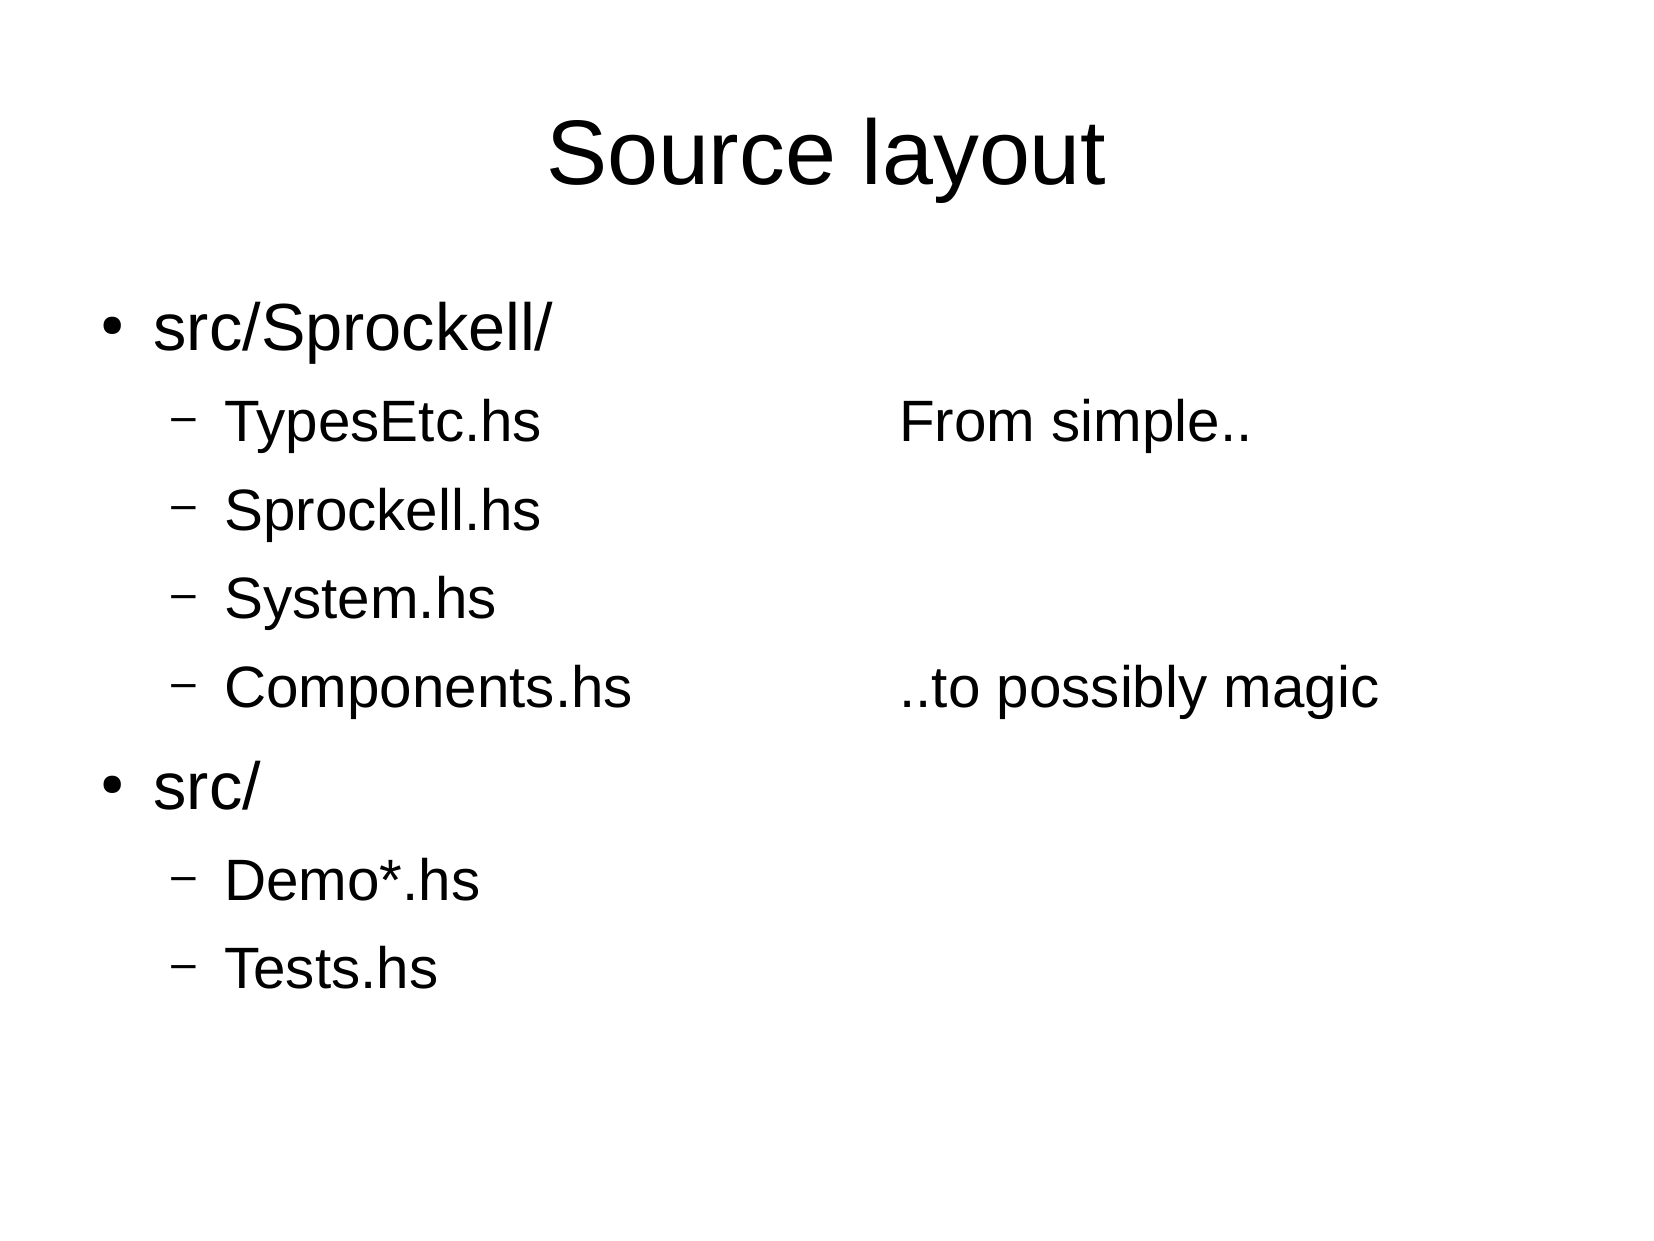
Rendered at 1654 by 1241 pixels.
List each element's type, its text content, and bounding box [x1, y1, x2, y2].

list src/Sprockell/ TypesEtc.hs From simple.. Sprockell.hs System.hs Components.hs ..to possibly magic src/ Demo*.hs Tests.hs [82, 290, 1571, 1010]
title Source layout [82, 49, 1571, 257]
